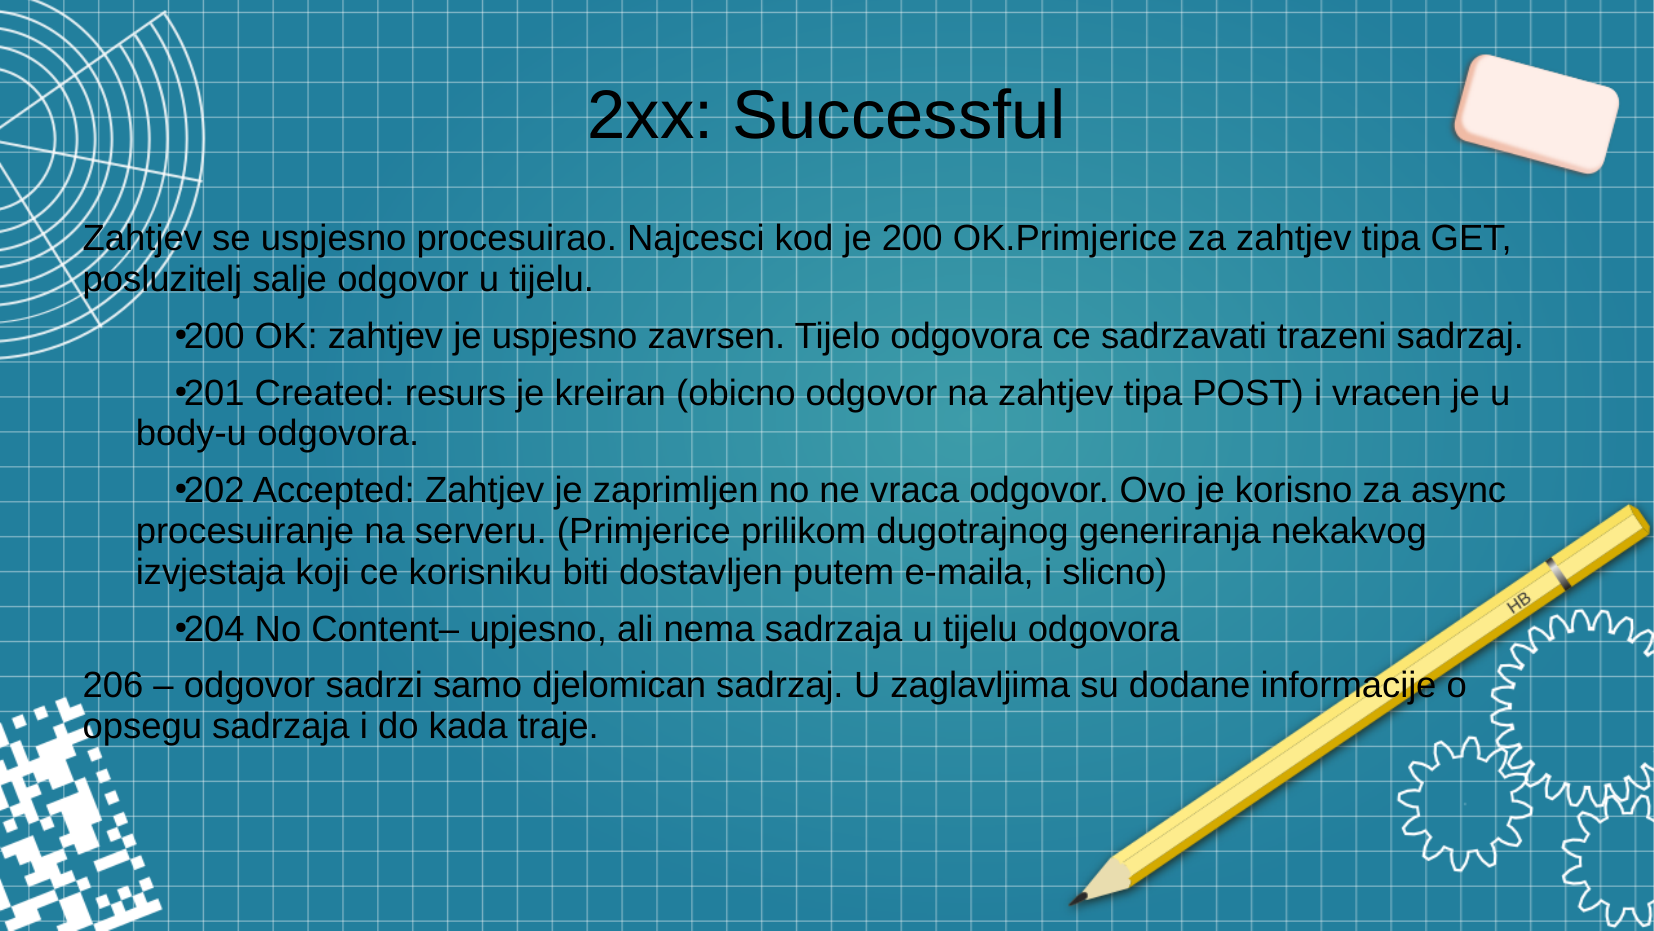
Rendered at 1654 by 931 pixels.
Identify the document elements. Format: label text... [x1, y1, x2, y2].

picture [0, 0, 1654, 931]
title 2xx: Successful [82, 37, 1571, 193]
list Zahtjev se uspjesno procesuirao. Najcesci kod je 200 OK.Primjerice za zahtjev tipa GET, posluzitelj salje odgovor u tijelu. 200 OK: zahtjev je uspjesno zavrsen. Tijelo odgovora ce sadrzavati trazeni sadrzaj. 201 Created: resurs je kreiran (obicno odgovor na zahtjev tipa POST) i vracen je u body-u odgovora. 202 Accepted: Zahtjev je zaprimljen no ne vraca odgovor. Ovo je korisno za async procesuiranje na serveru. (Primjerice prilikom dugotrajnog generiranja nekakvog izvjestaja koji ce korisniku biti dostavljen putem e-maila, i slicno) 204 No Content– upjesno, ali nema sadrzaja u tijelu odgovora 206 – odgovor sadrzi samo djelomican sadrzaj. U zaglavljima su dodane informacije o opsegu sadrzaja i do kada traje. [82, 217, 1571, 758]
